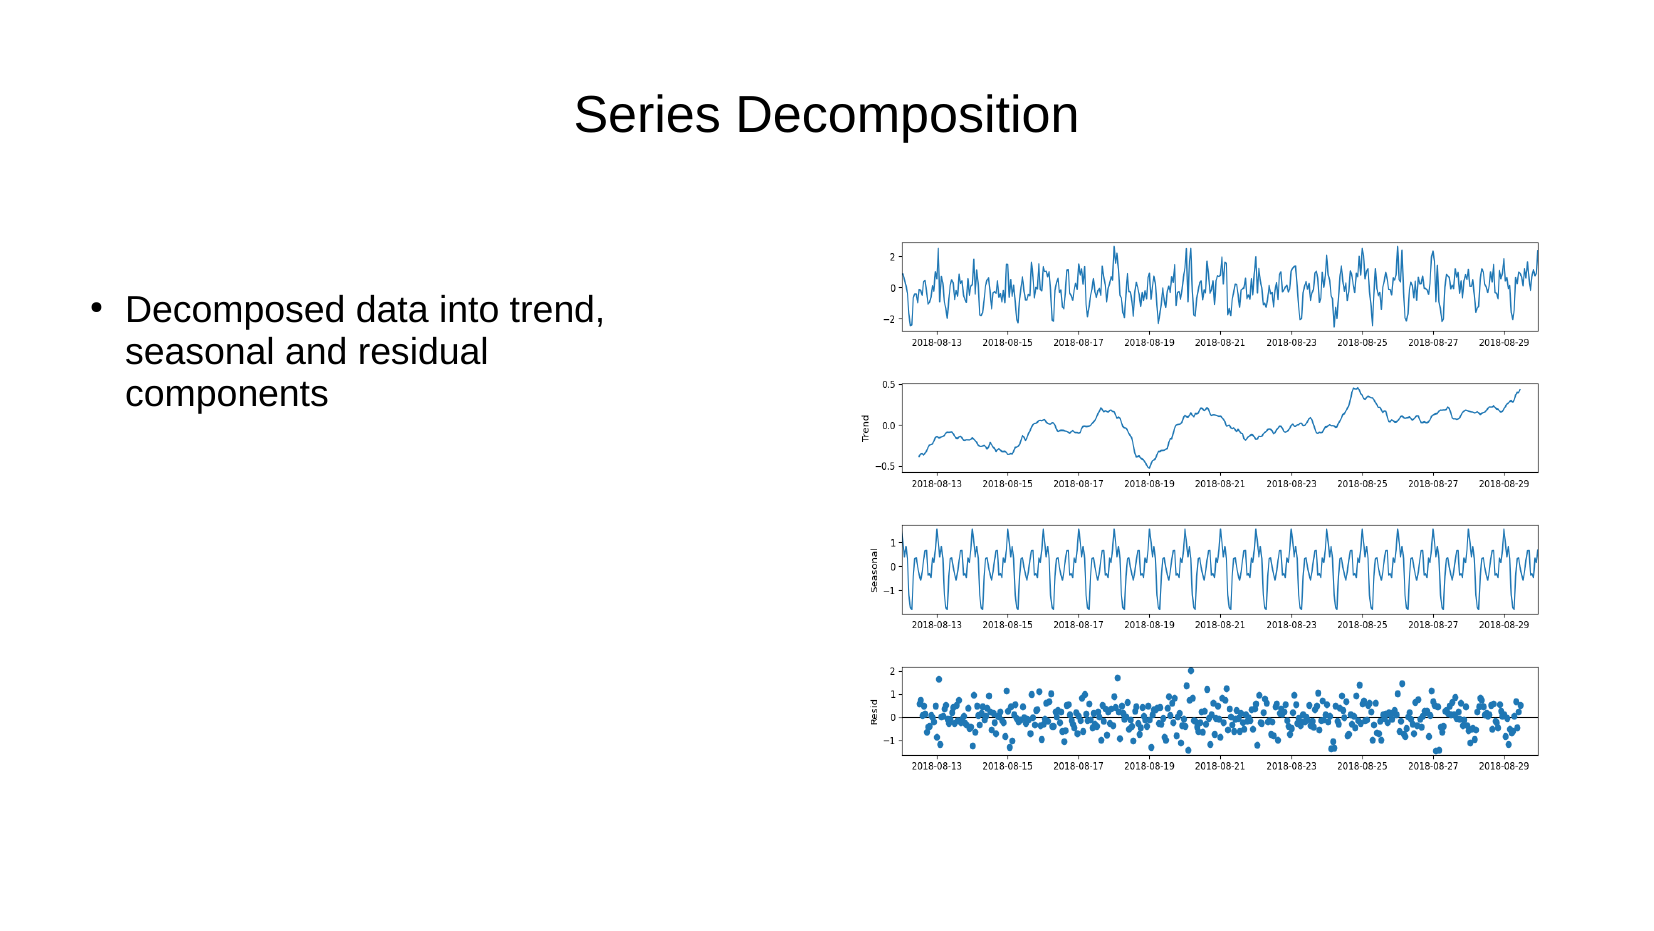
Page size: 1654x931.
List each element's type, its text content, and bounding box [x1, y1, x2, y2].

text_box Decomposed data into trend, seasonal and residual components [75, 280, 676, 422]
picture [808, 224, 1572, 801]
title Series Decomposition [82, 37, 1571, 193]
